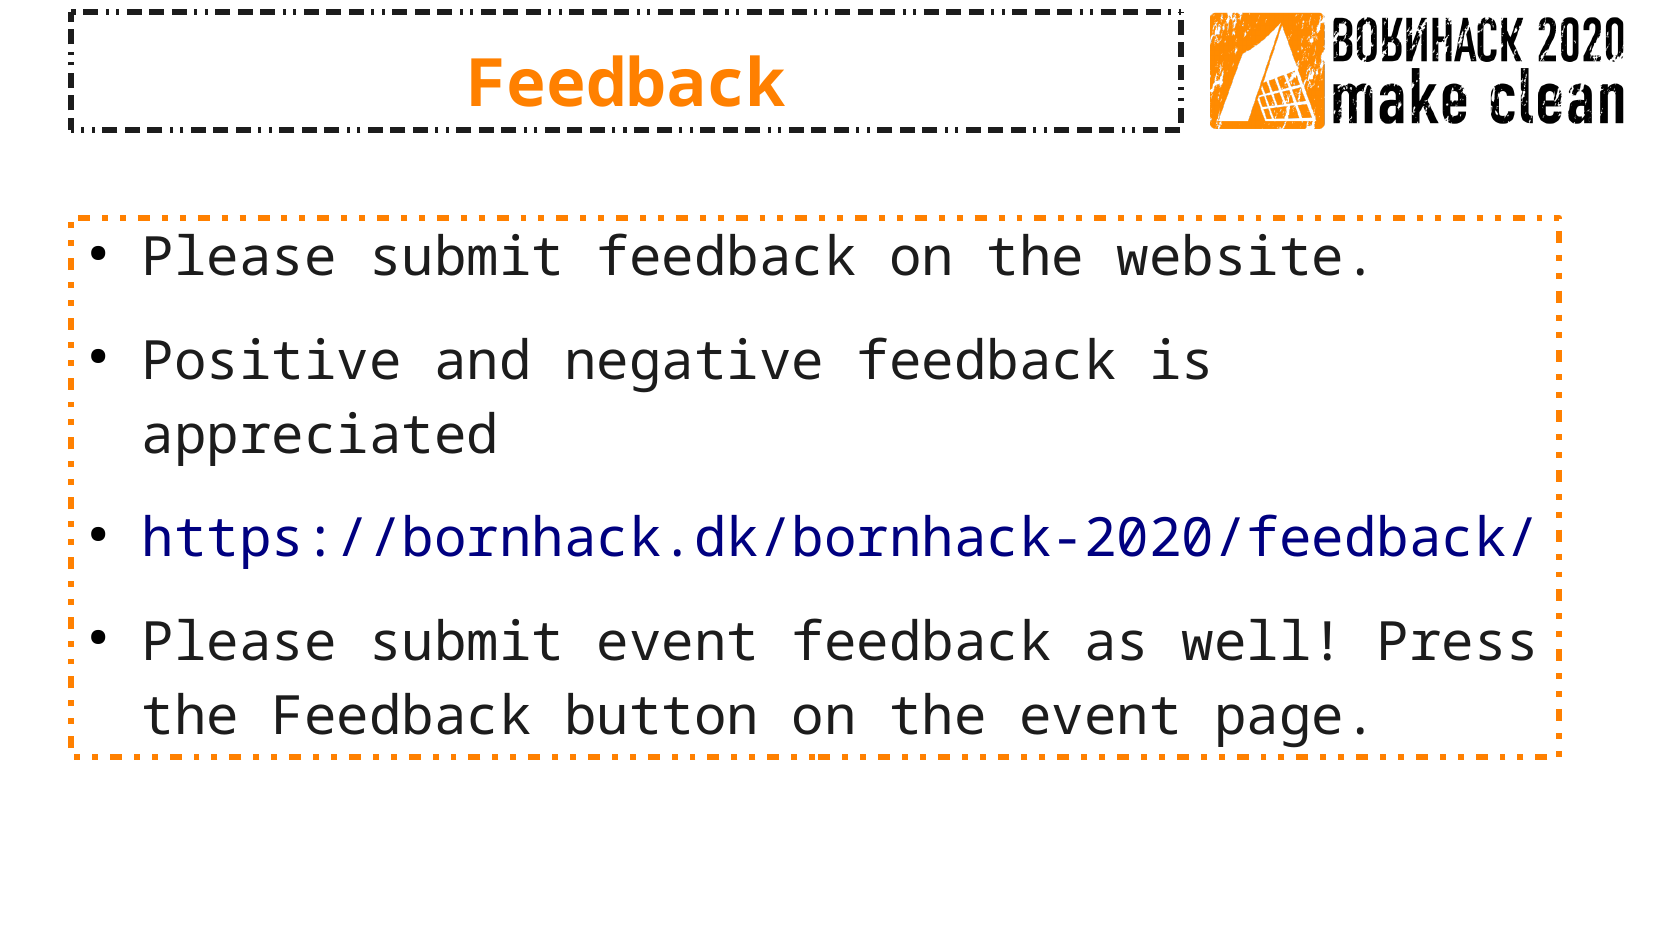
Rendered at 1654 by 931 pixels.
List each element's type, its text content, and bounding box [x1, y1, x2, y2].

picture [1210, 11, 1654, 130]
subtitle Please submit feedback on the website. Positive and negative feedback is appreciated https://bornhack.dk/bornhack-2020/feedback/ Please submit event feedback as well! Press the Feedback button on the event page. [70, 217, 1560, 758]
title Feedback [70, 11, 1182, 130]
